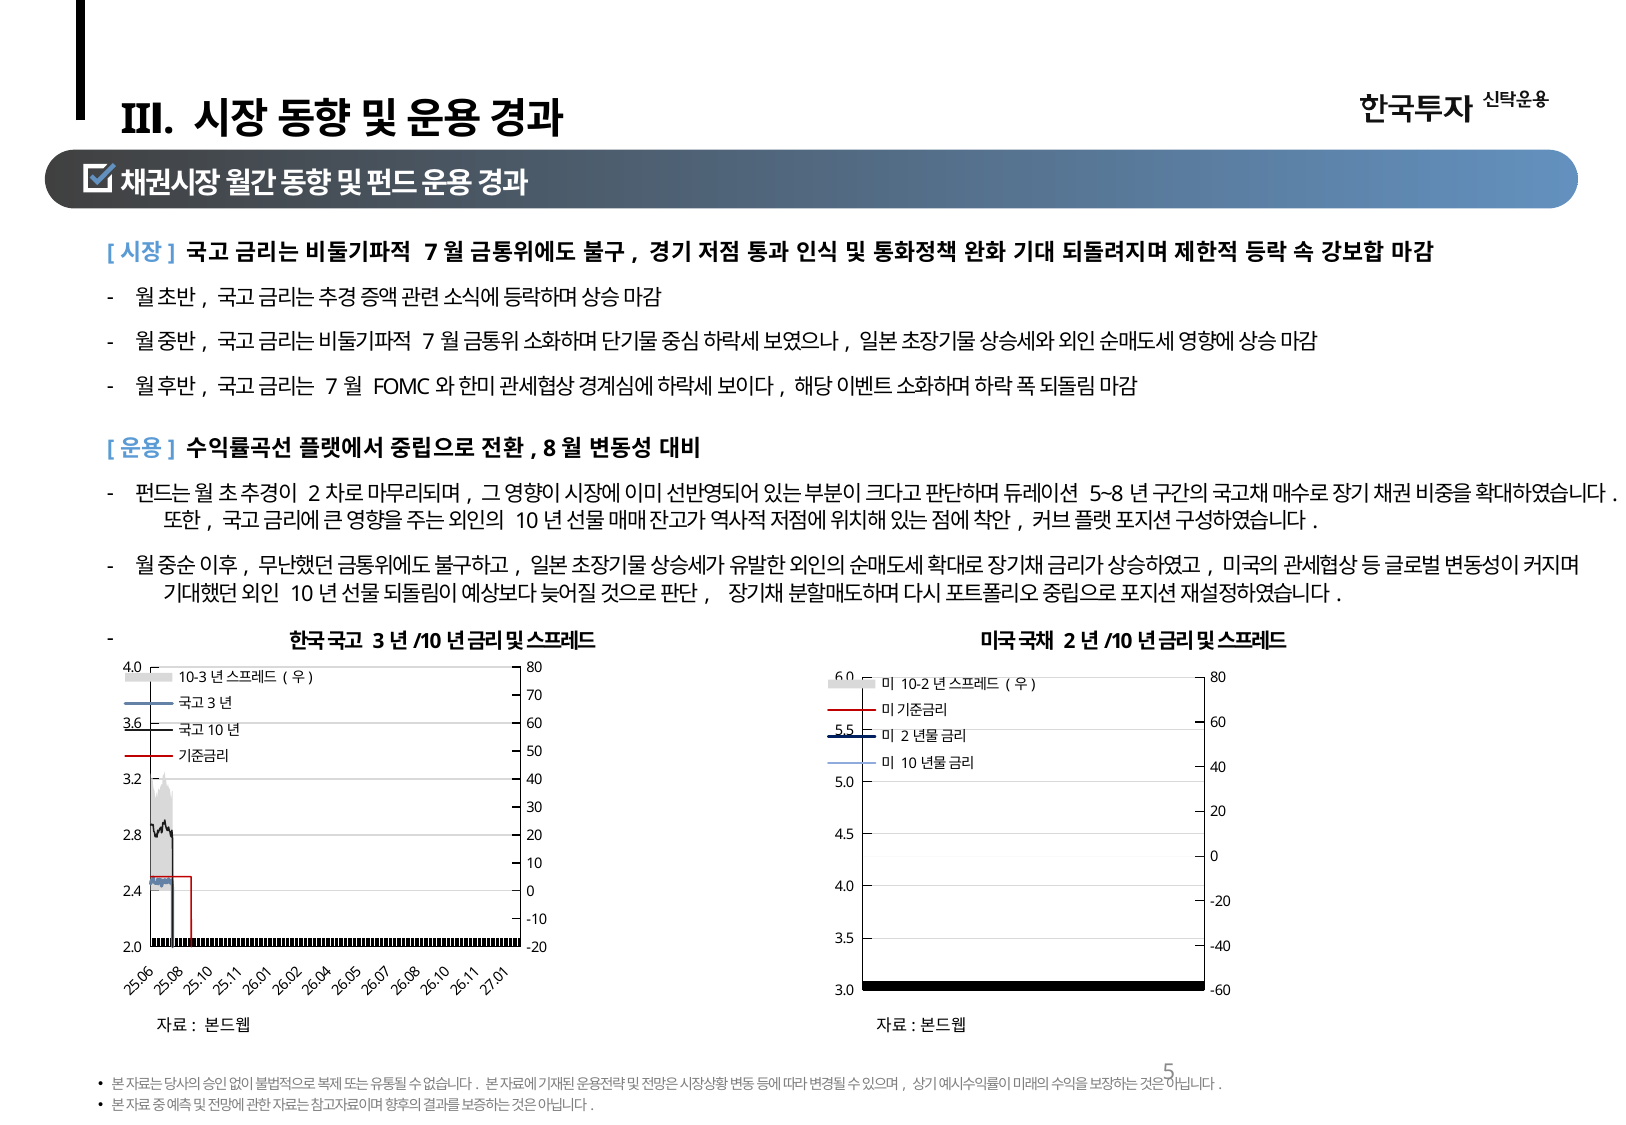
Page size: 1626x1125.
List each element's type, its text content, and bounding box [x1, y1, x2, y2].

text_box [운용] 수익률곡선 플랫에서 중립으로 전환, 8월 변동성 대비 펀드는 월 초 추경이 2차로 마무리되며, 그 영향이 시장에 이미 선반영되어 있는 부분이 크다고 판단하며 듀레이션 5~8년 구간의 국고채 매수로 장기 채권 비중을 확대하였습니다. 또한, 국고 금리에 큰 영향을 주는 외인의 10년 선물 매매 잔고가 역사적 저점에 위치해 있는 점에 착안, 커브 플랫 포지션 구성하였습니다. 월 중순 이후, 무난했던 금통위에도 불구하고, 일본 초장기물 상승세가 유발한 외인의 순매도세 확대로 장기채 금리가 상승하였고, 미국의 관세협상 등 글로벌 변동성이 커지며 기대했던 외인 10년 선물 되돌림이 예상보다 늦어질 것으로 판단, 장기채 분할매도하며 다시 포트폴리오 중립으로 포지션 재설정하였습니다. [91, 423, 1625, 660]
text_box 한국 국고 3년/10년 금리 및 스프레드 [130, 619, 756, 661]
chart [105, 649, 771, 1008]
text_box 자료:본드웹 [861, 1008, 982, 1042]
text_box IIⅠ. 시장 동향 및 운용 경과 [105, 83, 675, 150]
text_box 미국 국채 2년/10년 금리 및 스프레드 [821, 619, 1447, 661]
chart [822, 660, 1474, 1008]
text_box 5 [1147, 1042, 1514, 1103]
text_box [시장] 국고 금리는 비둘기파적 7월 금통위에도 불구, 경기 저점 통과 인식 및 통화정책 완화 기대 되돌려지며 제한적 등락 속 강보합 마감 월 초반, 국고 금리는 추경 증액 관련 소식에 등락하며 상승 마감 월 중반, 국고 금리는 비둘기파적 7월 금통위 소화하며 단기물 중심 하락세 보였으나, 일본 초장기물 상승세와 외인 순매도세 영향에 상승 마감 월 후반, 국고 금리는 7월 FOMC와 한미 관세협상 경계심에 하락세 보이다, 해당 이벤트 소화하며 하락 폭 되돌림 마감 [91, 227, 1625, 407]
text_box 자료: 본드웹 [142, 1008, 266, 1042]
text_box 채권시장 월간 동향 및 펀드 운용 경과 [105, 149, 1588, 204]
